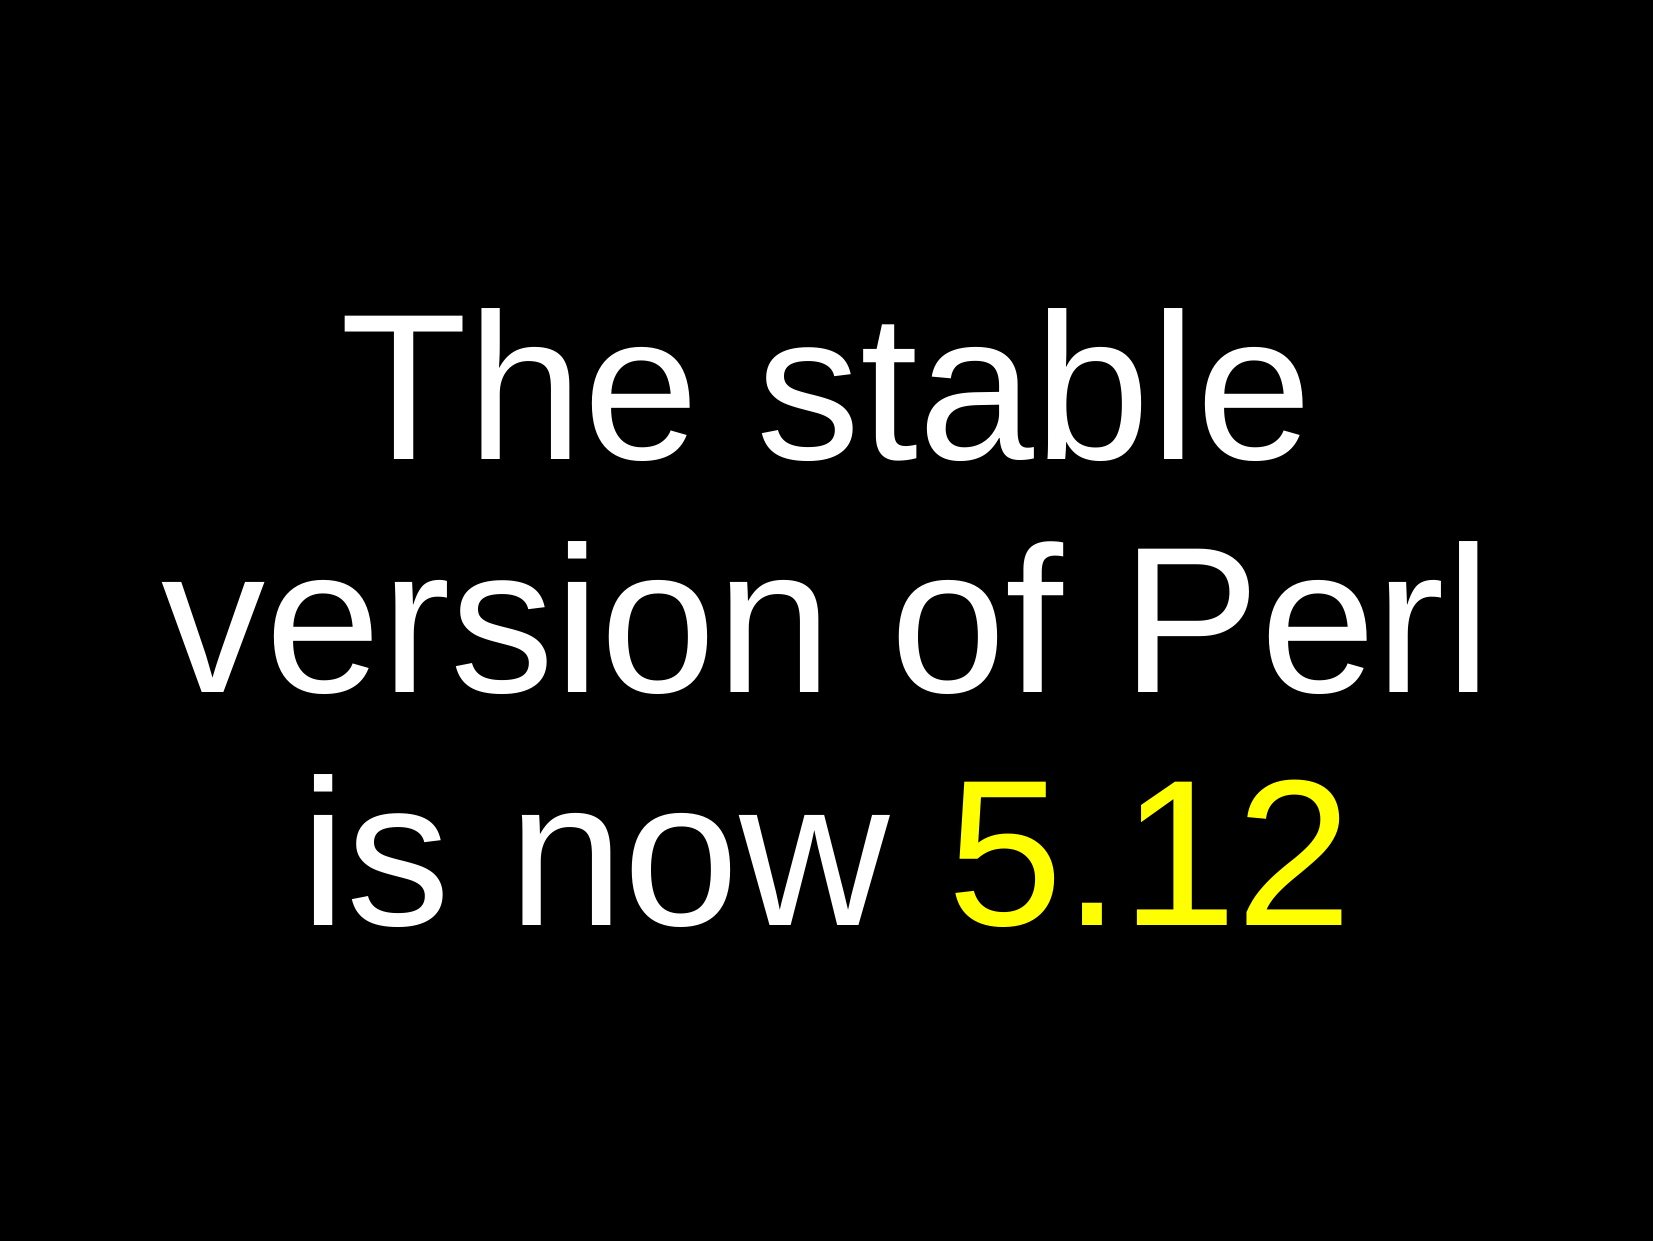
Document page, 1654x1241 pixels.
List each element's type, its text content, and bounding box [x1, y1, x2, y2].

title The stable version of Perl is now 5.12 [82, 101, 1571, 1140]
